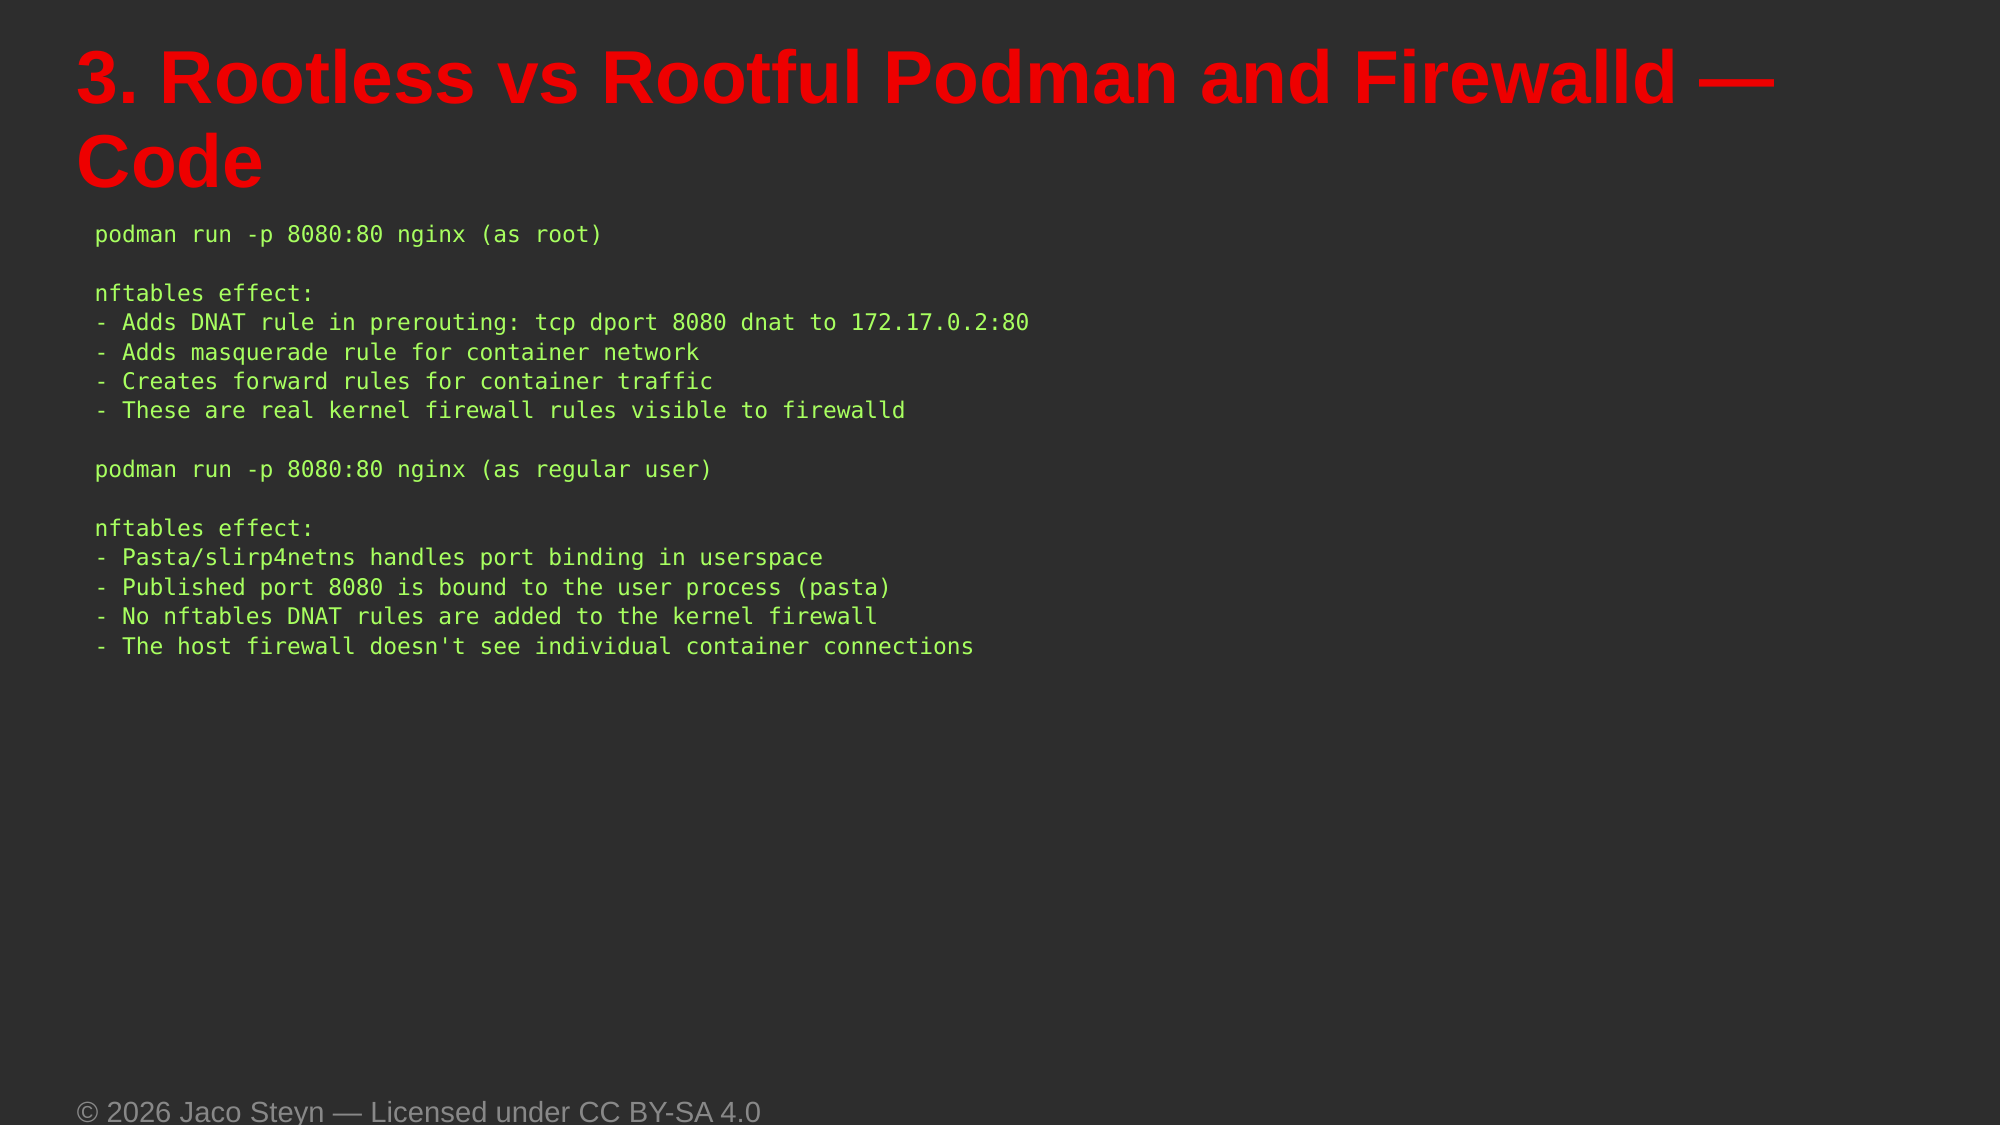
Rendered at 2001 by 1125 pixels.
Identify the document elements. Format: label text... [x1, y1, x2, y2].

text_box © 2026 Jaco Steyn — Licensed under CC BY-SA 4.0 [59, 1083, 1942, 1120]
text_box podman run -p 8080:80 nginx (as root) nftables effect: - Adds DNAT rule in prerouting: tcp dport 8080 dnat to 172.17.0.2:80 - Adds masquerade rule for container network - Creates forward rules for container traffic - These are real kernel firewall rules visible to firewalld podman run -p 8080:80 nginx (as regular user) nftables effect: - Pasta/slirp4netns handles port binding in userspace - Published port 8080 is bound to the user process (pasta) - No nftables DNAT rules are added to the kernel firewall - The host firewall doesn't see individual container connections [59, 194, 1942, 1052]
text_box 3. Rootless vs Rootful Podman and Firewalld — Code [59, 23, 1942, 178]
